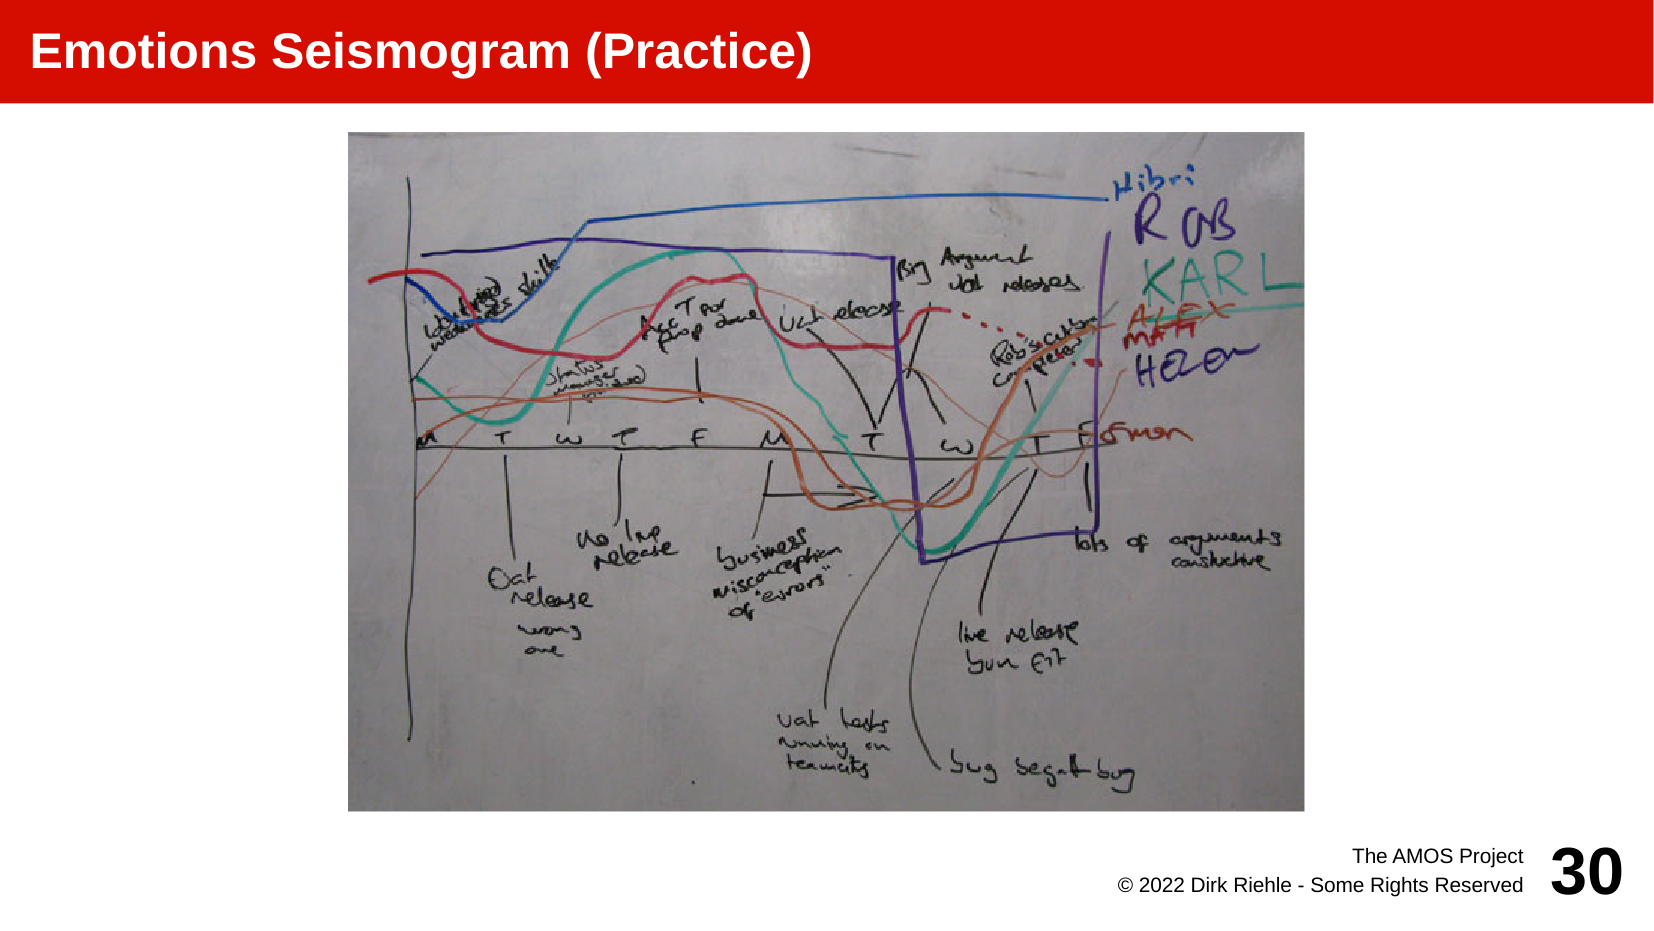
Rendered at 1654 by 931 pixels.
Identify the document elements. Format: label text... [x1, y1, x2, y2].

title Emotions Seismogram (Practice) [0, 0, 1654, 104]
picture [348, 132, 1305, 813]
